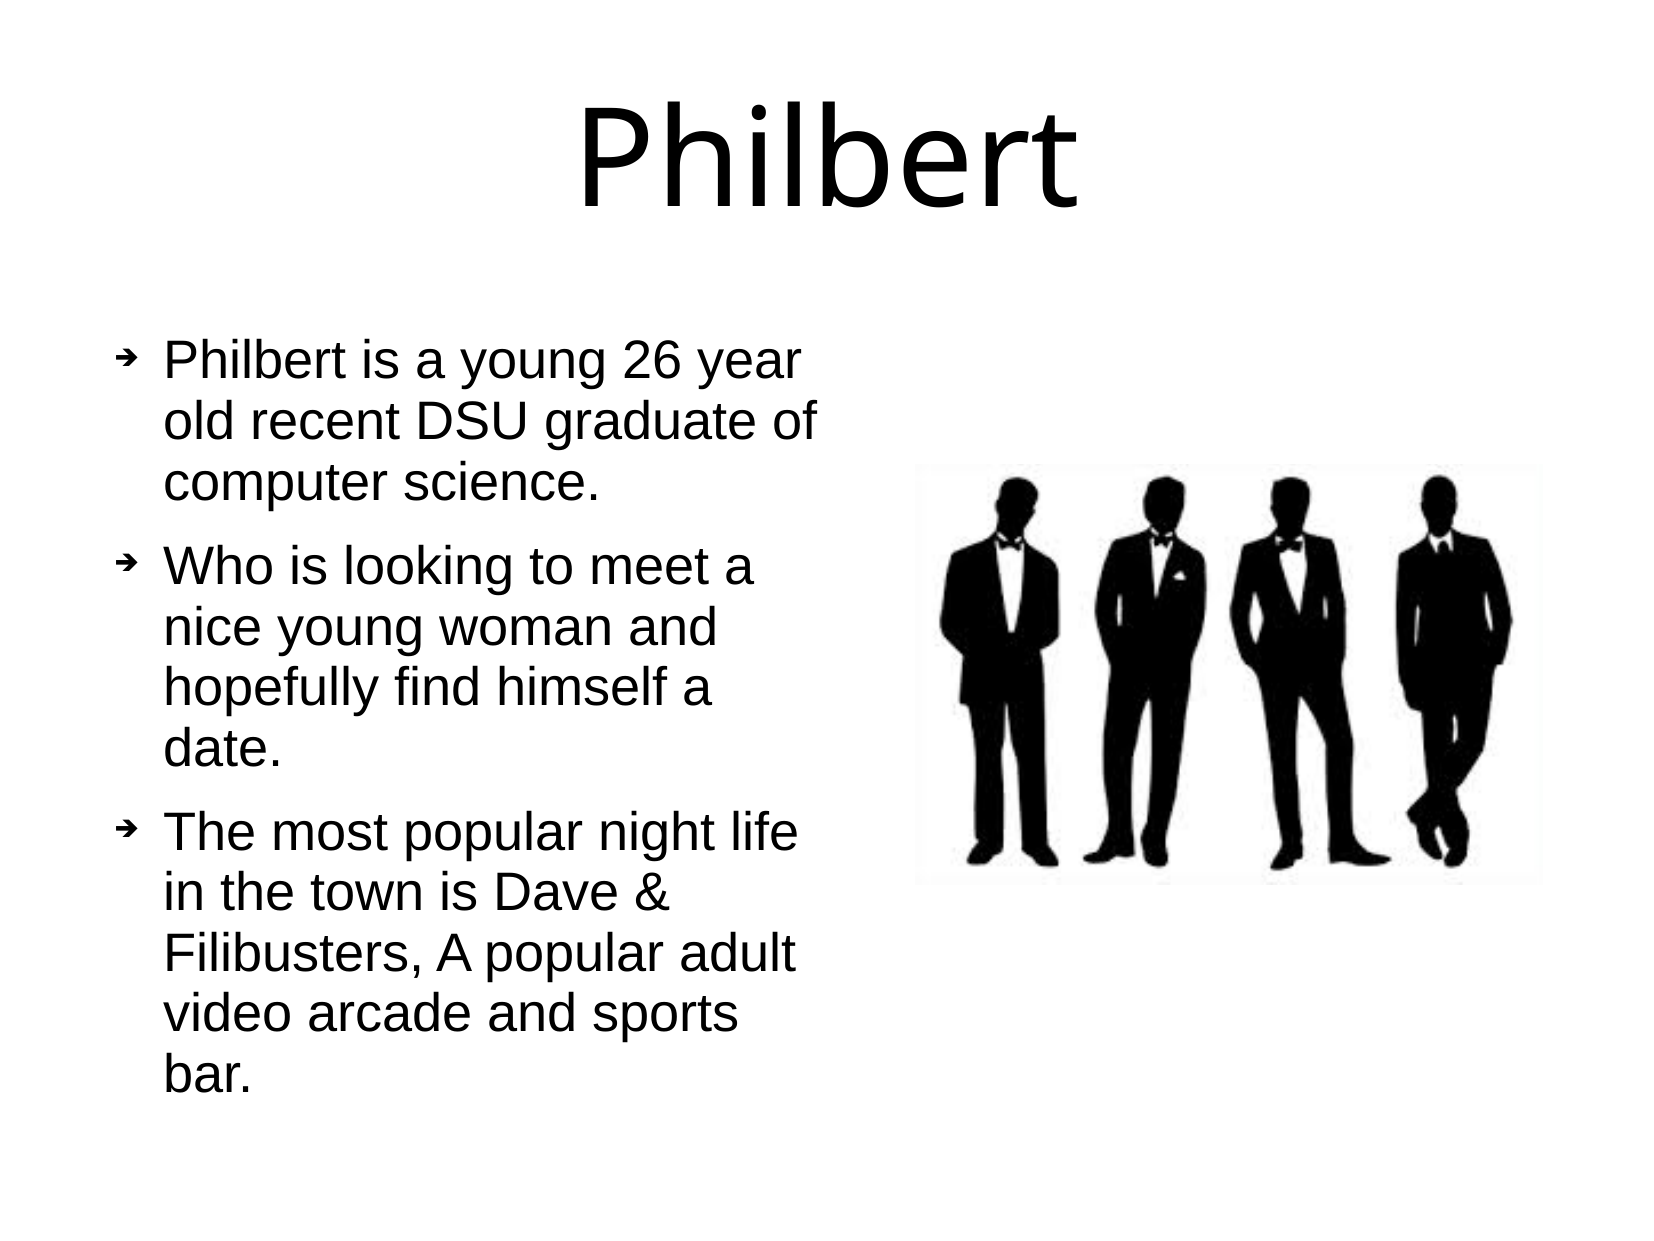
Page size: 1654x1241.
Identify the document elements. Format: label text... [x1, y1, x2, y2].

title Philbert [82, 15, 1571, 291]
picture [915, 464, 1543, 886]
list Philbert is a young 26 year old recent DSU graduate of computer science. Who is looking to meet a nice young woman and hopefully find himself a date. The most popular night life in the town is Dave & Filibusters, A popular adult video arcade and sports bar. [97, 330, 826, 1111]
